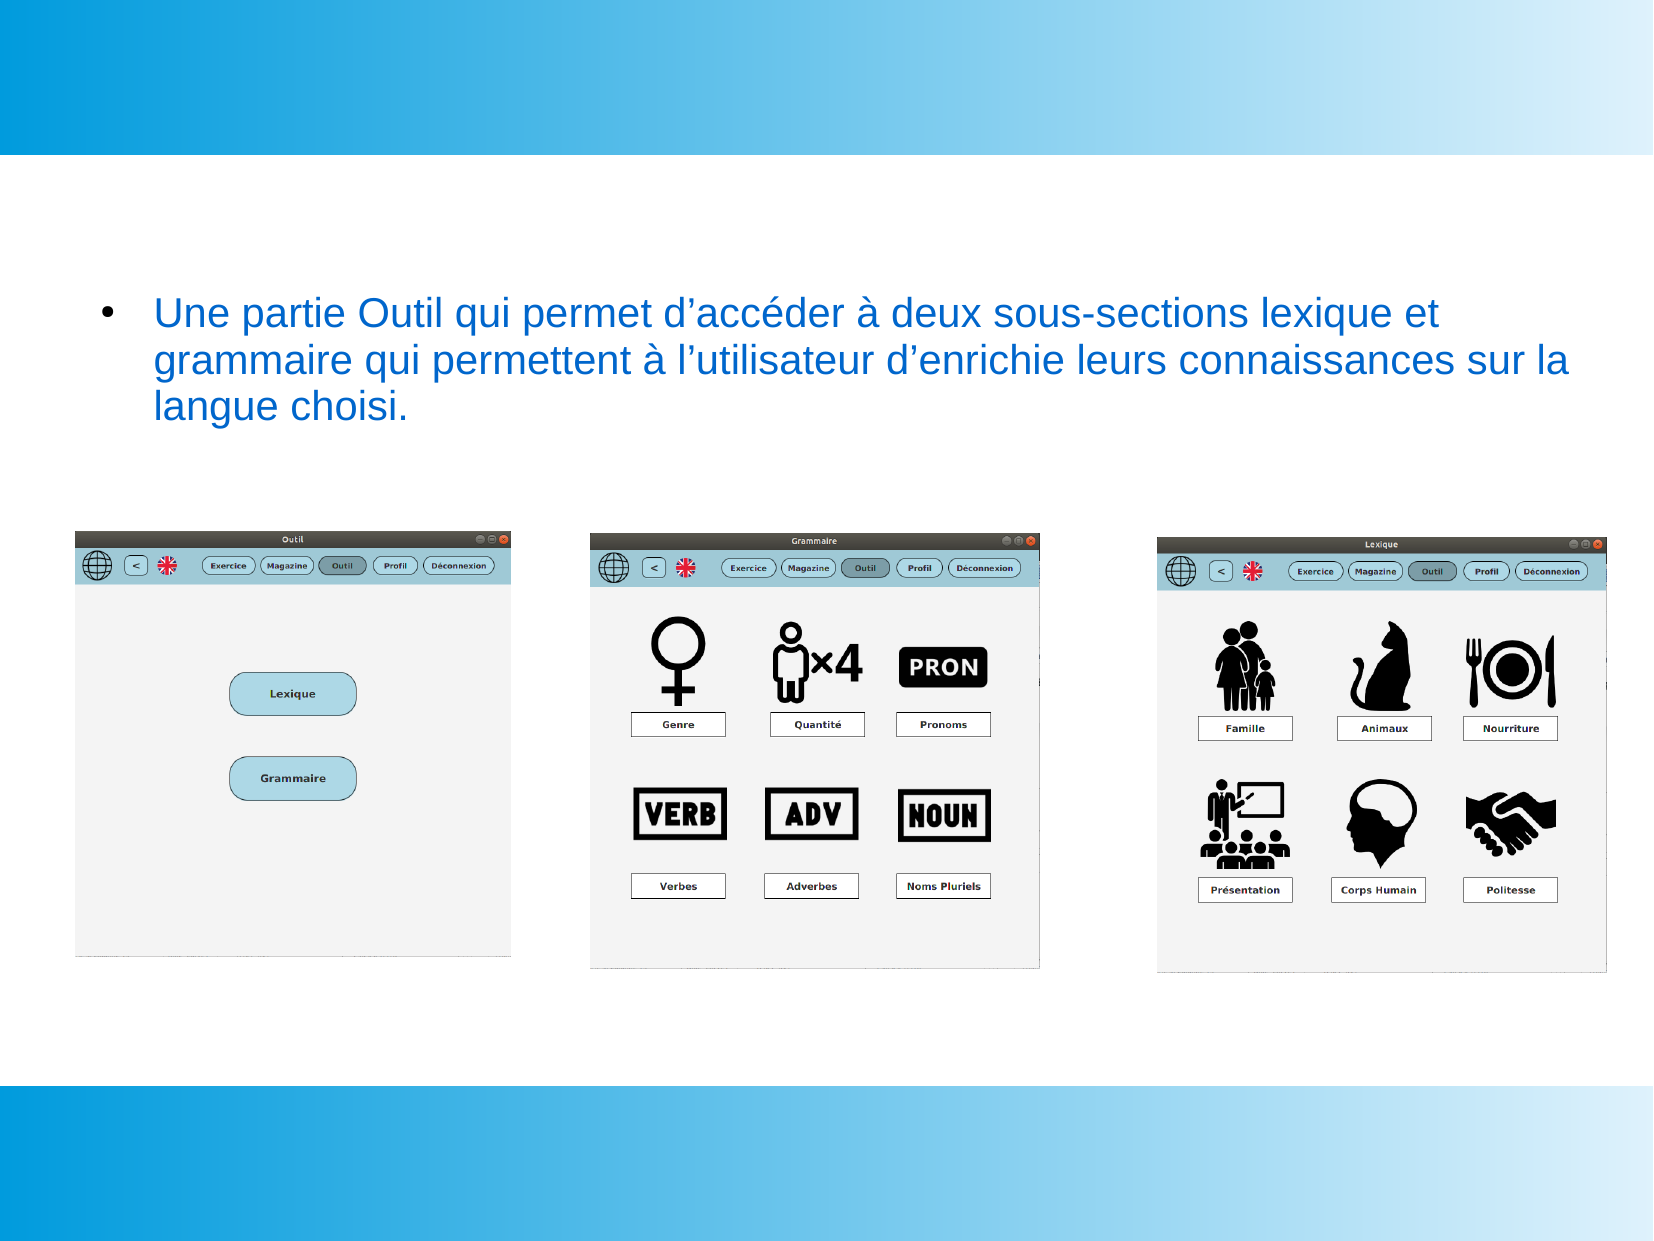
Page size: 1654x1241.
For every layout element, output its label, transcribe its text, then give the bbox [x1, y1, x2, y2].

picture [1157, 537, 1607, 973]
list Une partie Outil qui permet d’accéder à deux sous-sections lexique et grammaire qui permettent à l’utilisateur d’enrichie leurs connaissances sur la langue choisi. [82, 290, 1571, 1010]
picture [590, 533, 1040, 969]
picture [75, 531, 511, 957]
